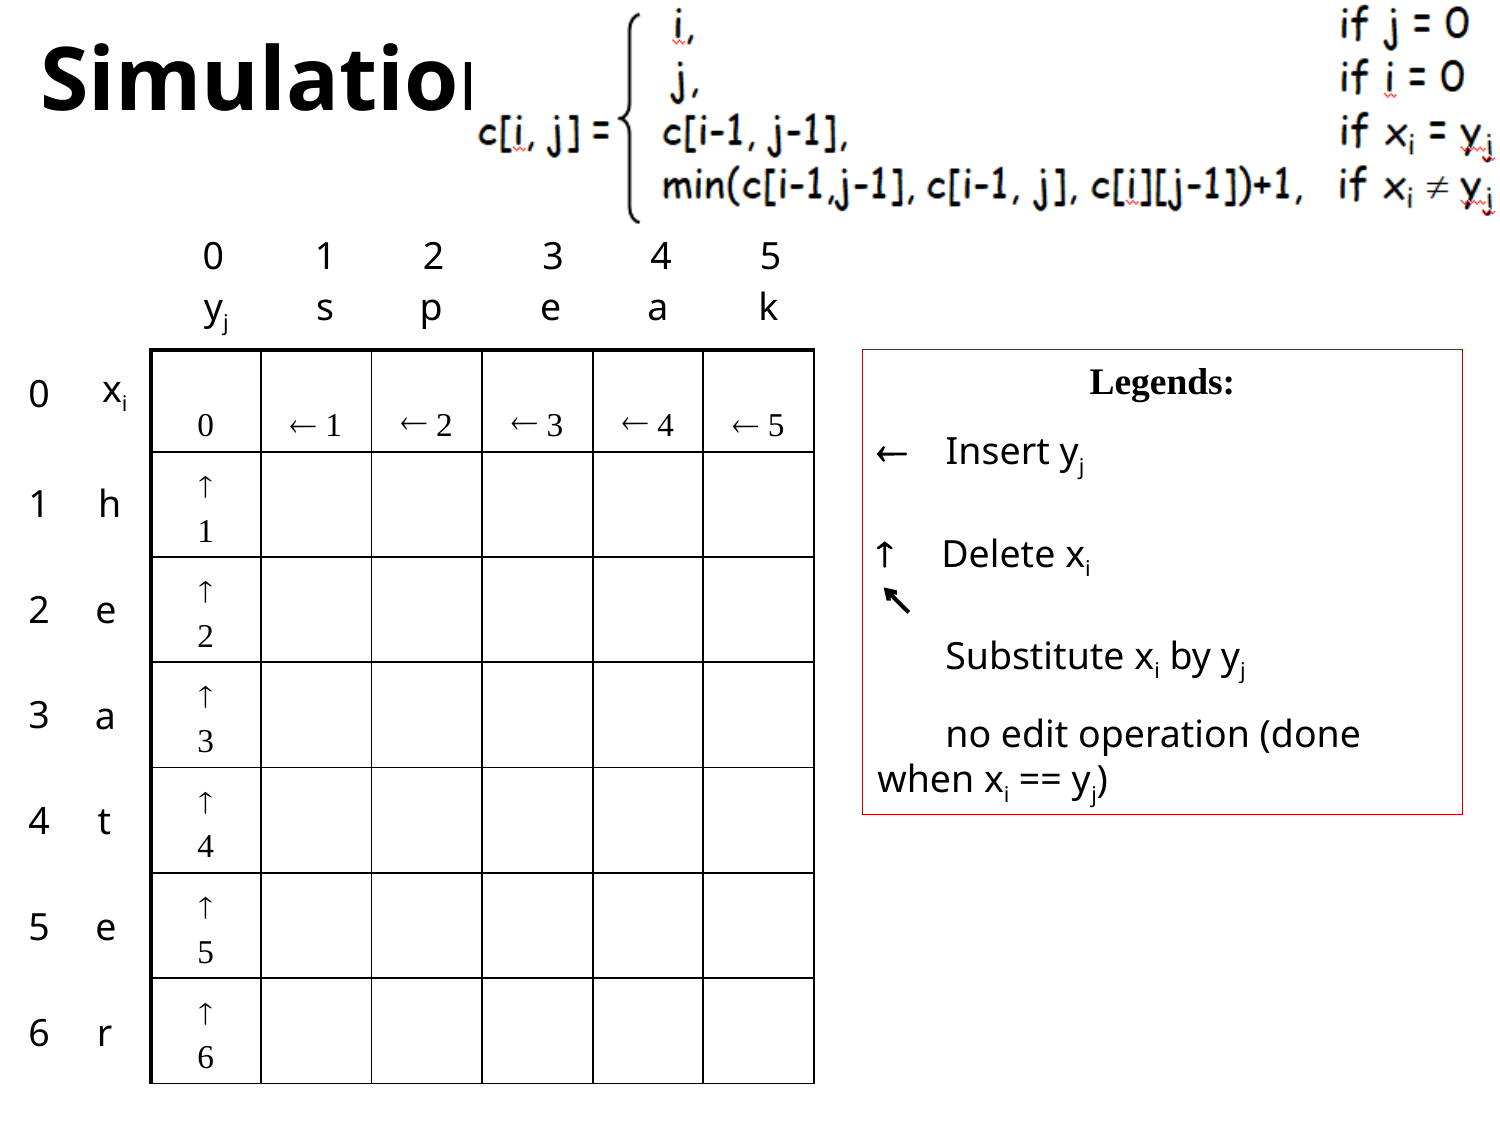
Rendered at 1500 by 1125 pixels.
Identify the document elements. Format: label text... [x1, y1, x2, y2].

table_header  5 [704, 352, 813, 451]
table_cell [704, 663, 813, 767]
table_cell [372, 453, 481, 556]
text_box 3 [13, 683, 65, 744]
text_box 5 [745, 238, 797, 285]
table_header 0 [153, 352, 260, 451]
table_cell [594, 979, 702, 1083]
table_cell [483, 663, 592, 767]
text_box 1 [13, 472, 65, 533]
table_cell  5 [153, 874, 260, 977]
text_box a [80, 684, 131, 745]
text_box e [80, 578, 132, 639]
table_cell [372, 768, 481, 872]
text_box t [83, 790, 127, 850]
table_header 4 [594, 352, 702, 451]
text_box 4 [13, 789, 65, 850]
table_cell [704, 768, 813, 872]
text_box 6 [13, 1001, 65, 1062]
text_box r [82, 1001, 128, 1062]
table_cell  3 [153, 663, 260, 767]
picture [471, 0, 1500, 238]
text_box a [632, 275, 684, 336]
text_box k [743, 275, 794, 336]
table_cell [372, 979, 481, 1083]
table_cell [483, 874, 592, 977]
table_cell [262, 558, 371, 661]
table_cell [372, 558, 481, 661]
table_cell [594, 663, 702, 767]
table_header  1 [262, 352, 371, 451]
text_box 2 [408, 224, 460, 285]
text_box xi [87, 357, 143, 424]
text_box 1 [299, 224, 351, 285]
text_box 5 [13, 895, 65, 956]
text_box e [80, 895, 132, 956]
table_cell [594, 768, 702, 872]
text_box 4 [635, 238, 687, 285]
text_box 0 [13, 362, 65, 423]
text_box 3 [527, 238, 579, 285]
table_cell [483, 453, 592, 556]
table_header 3 [483, 352, 592, 451]
table_header 2 [372, 352, 481, 451]
table_cell [594, 453, 702, 556]
table_cell [483, 558, 592, 661]
table_cell [262, 874, 371, 977]
table_cell [704, 979, 813, 1083]
table_cell  4 [153, 768, 260, 872]
table_cell [704, 453, 813, 556]
table_cell [372, 663, 481, 767]
table_cell  1 [153, 453, 260, 556]
text_box s [301, 275, 349, 336]
text_box 2 [13, 578, 65, 639]
table_cell [594, 558, 702, 661]
title Simulation [25, 26, 471, 138]
text_box p [404, 275, 458, 336]
table_cell [483, 768, 592, 872]
text_box yj [189, 275, 244, 342]
table_cell [704, 558, 813, 661]
table_cell [262, 663, 371, 767]
table_cell [262, 768, 371, 872]
table_cell  2 [153, 558, 260, 661]
table_cell [483, 979, 592, 1083]
table_cell [372, 874, 481, 977]
text_box h [83, 472, 137, 533]
table_cell [594, 874, 702, 977]
text_box e [525, 275, 576, 336]
table_cell [262, 453, 371, 556]
text_box Legends:  Insert yj  Delete xi Substitute xi by yj no edit operation (done when xi == yj) [862, 349, 1463, 815]
table_cell [262, 979, 371, 1083]
text_box 0 [188, 224, 239, 285]
table_cell  6 [153, 979, 260, 1083]
table_cell [704, 874, 813, 977]
